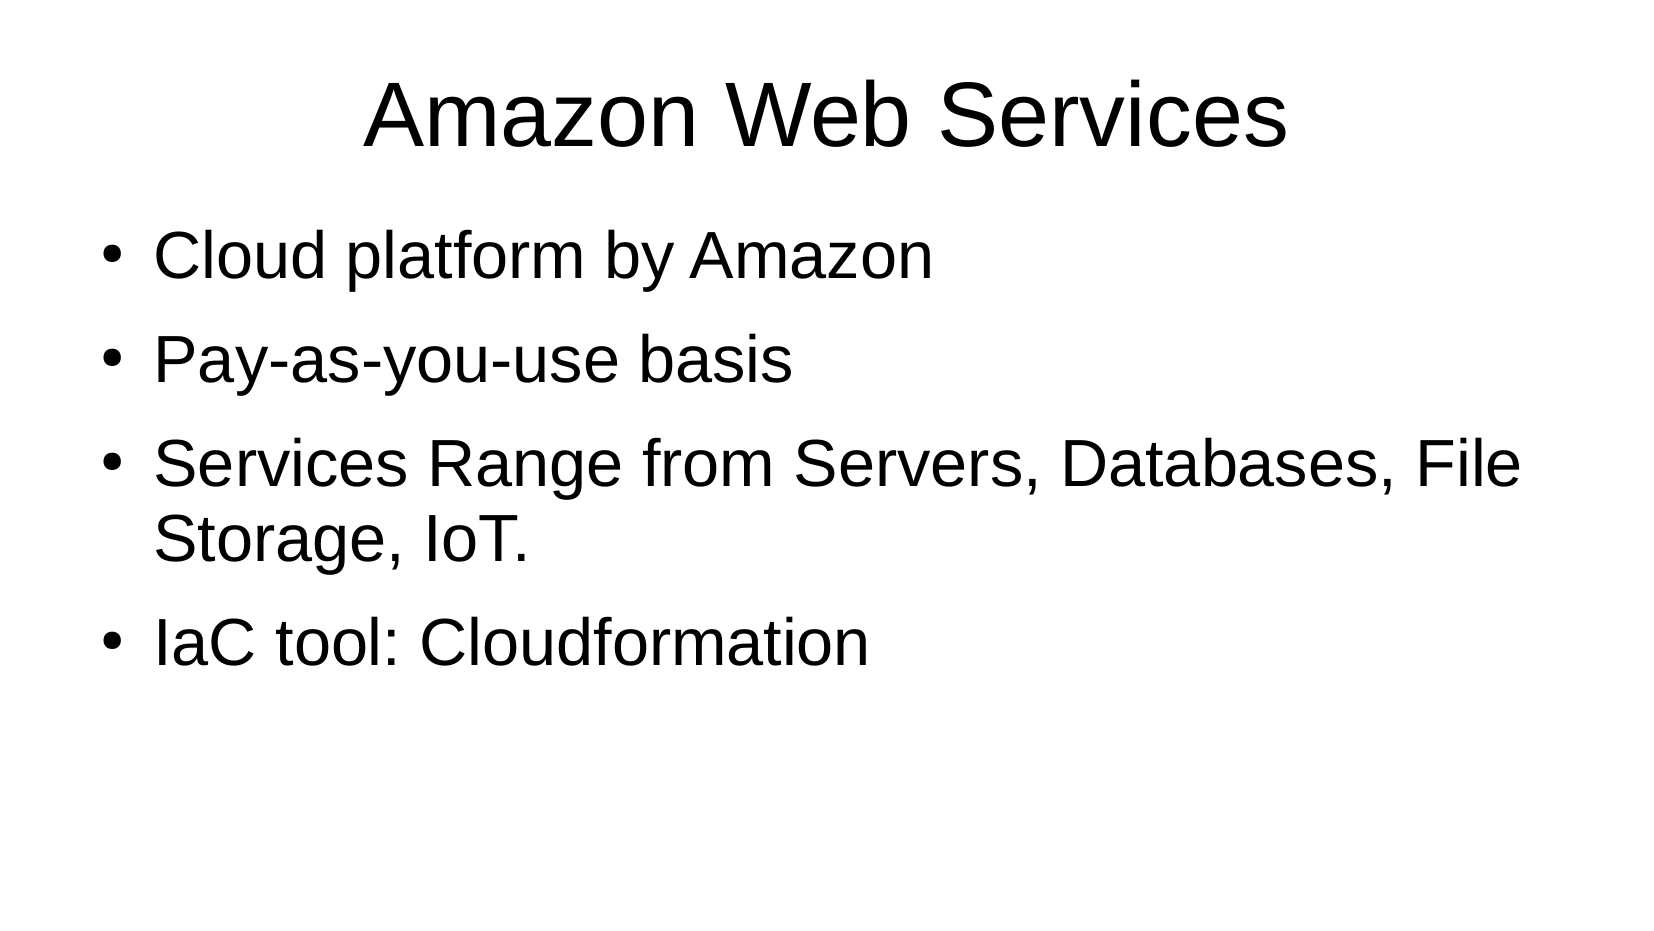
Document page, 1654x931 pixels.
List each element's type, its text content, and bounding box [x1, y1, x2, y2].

list Cloud platform by Amazon Pay-as-you-use basis Services Range from Servers, Databases, File Storage, IoT. IaC tool: Cloudformation [82, 217, 1571, 758]
title Amazon Web Services [82, 37, 1571, 193]
